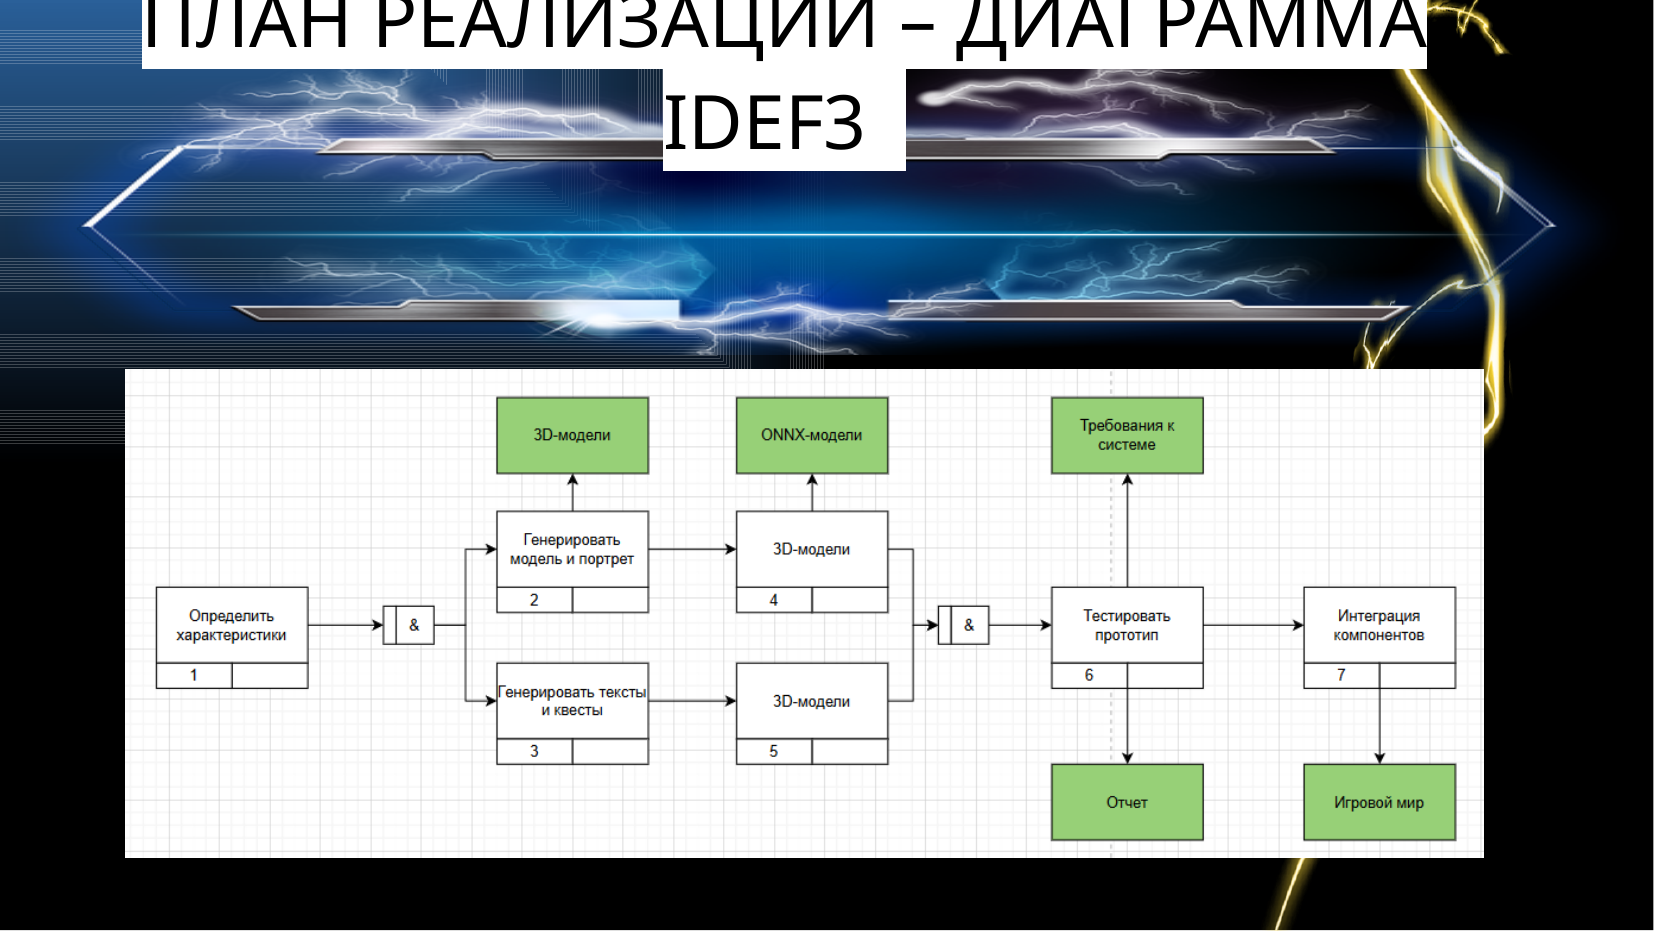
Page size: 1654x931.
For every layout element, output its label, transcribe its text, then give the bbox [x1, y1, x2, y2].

title План Реализации – Диаграмма ideF3 [54, 54, 1515, 186]
picture [5, 0, 1624, 931]
